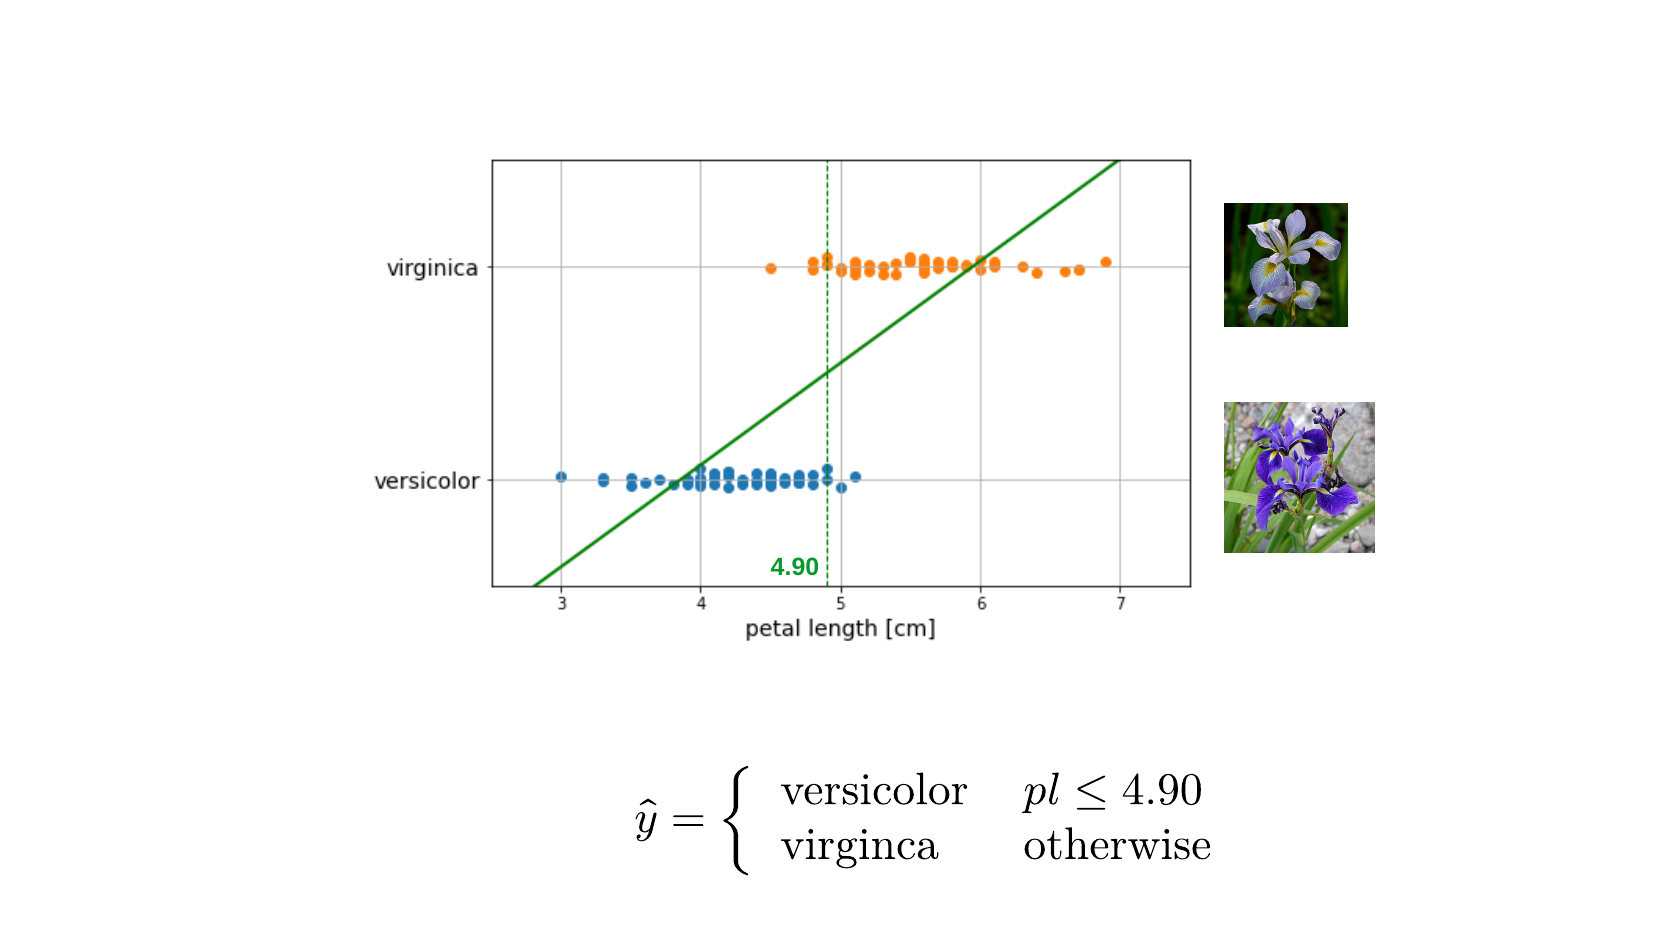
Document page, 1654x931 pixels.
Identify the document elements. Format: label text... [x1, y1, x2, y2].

picture [632, 764, 1212, 878]
picture [1224, 203, 1348, 327]
picture [1224, 402, 1375, 553]
text_box 4.90 [755, 545, 849, 589]
picture [362, 149, 1201, 652]
